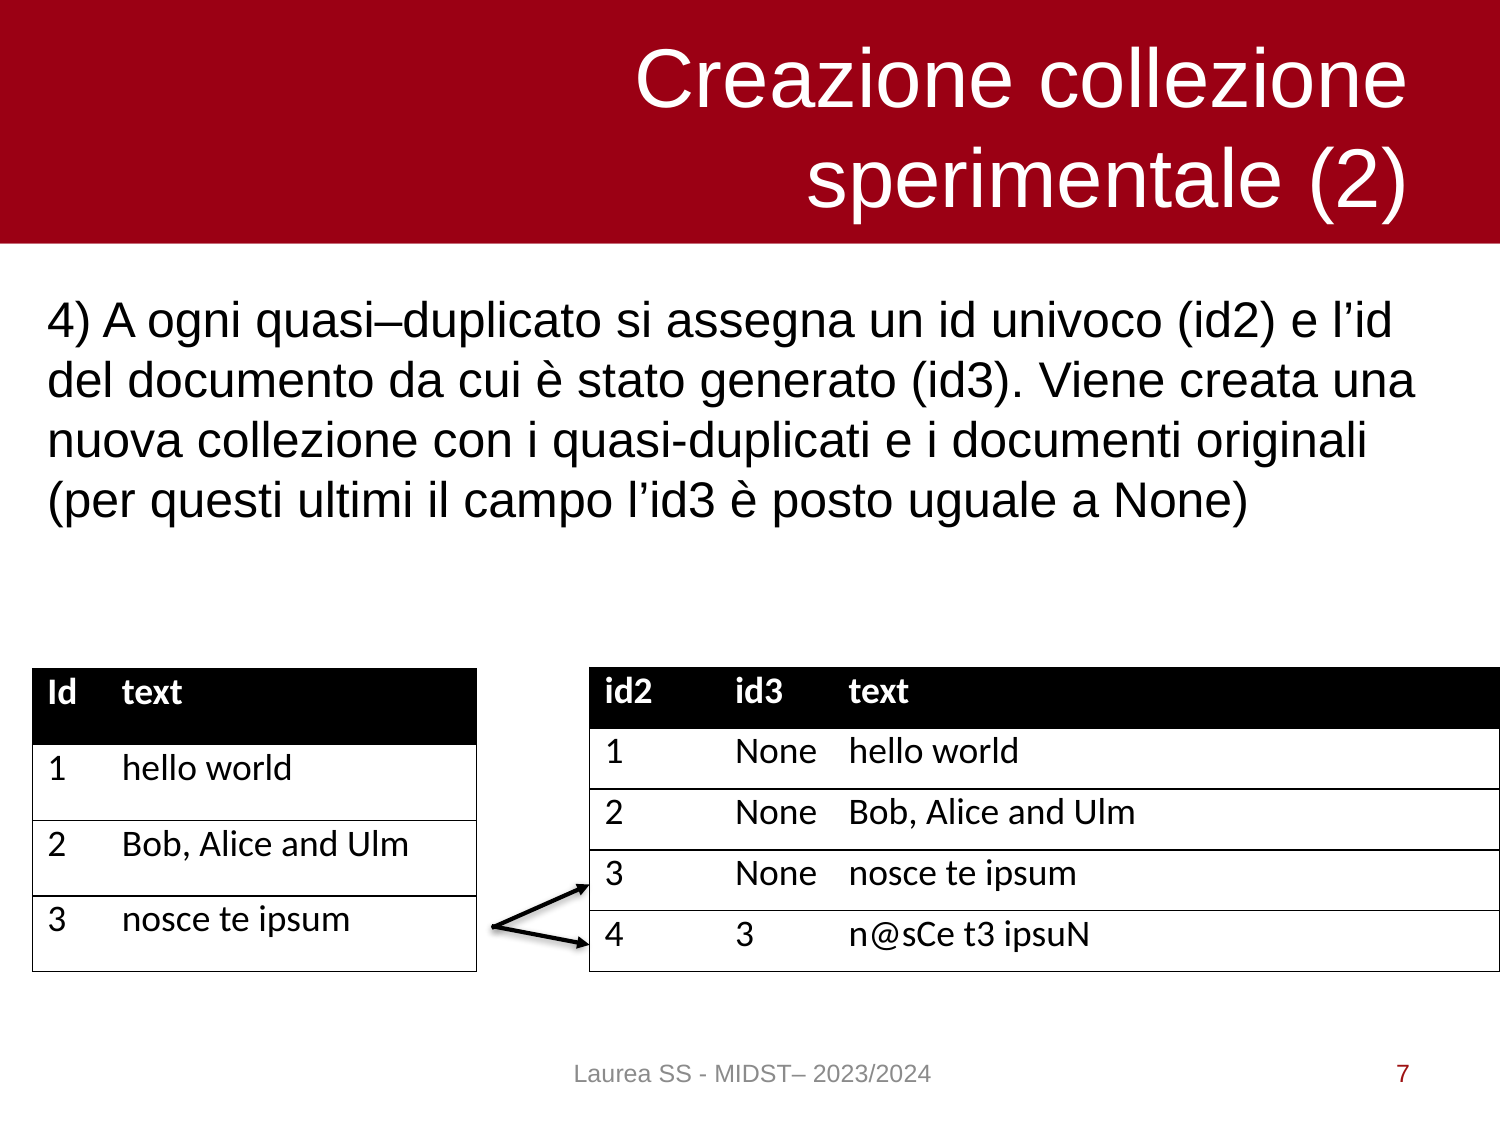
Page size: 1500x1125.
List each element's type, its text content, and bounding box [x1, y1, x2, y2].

table_cell 2 [33, 821, 107, 895]
table_cell Bob, Alice and Ulm [107, 821, 476, 895]
table_header text [107, 670, 476, 744]
table_header Id [33, 670, 107, 744]
table_cell nosce te ipsum [107, 897, 476, 971]
table_header text [834, 668, 1499, 728]
table_cell hello world [107, 745, 476, 820]
table_cell 3 [720, 911, 834, 971]
table_cell n@sCe t3 ipsuN [834, 911, 1499, 971]
table_cell 4 [590, 911, 720, 971]
text_box 4) A ogni quasi–duplicato si assegna un id univoco (id2) e l’id del documento da cui è stato generato (id3). Viene creata una nuova collezione con i quasi-duplicati e i documenti originali (per questi ultimi il campo l’id3 è posto uguale a None) [32, 279, 1468, 595]
table_cell nosce te ipsum [834, 851, 1499, 910]
table_cell hello world [834, 729, 1499, 788]
table_header id2 [590, 668, 720, 728]
table_cell 1 [33, 745, 107, 820]
table_cell Bob, Alice and Ulm [834, 790, 1499, 849]
table_cell None [720, 729, 834, 788]
table_cell None [720, 851, 834, 910]
table_cell 1 [590, 729, 720, 788]
table_cell 2 [590, 790, 720, 849]
title Creazione collezione sperimentale (2) [345, 16, 1425, 233]
table_cell 3 [590, 851, 720, 910]
table_cell None [720, 790, 834, 849]
table_header id3 [720, 668, 834, 728]
table_cell 3 [33, 897, 107, 971]
